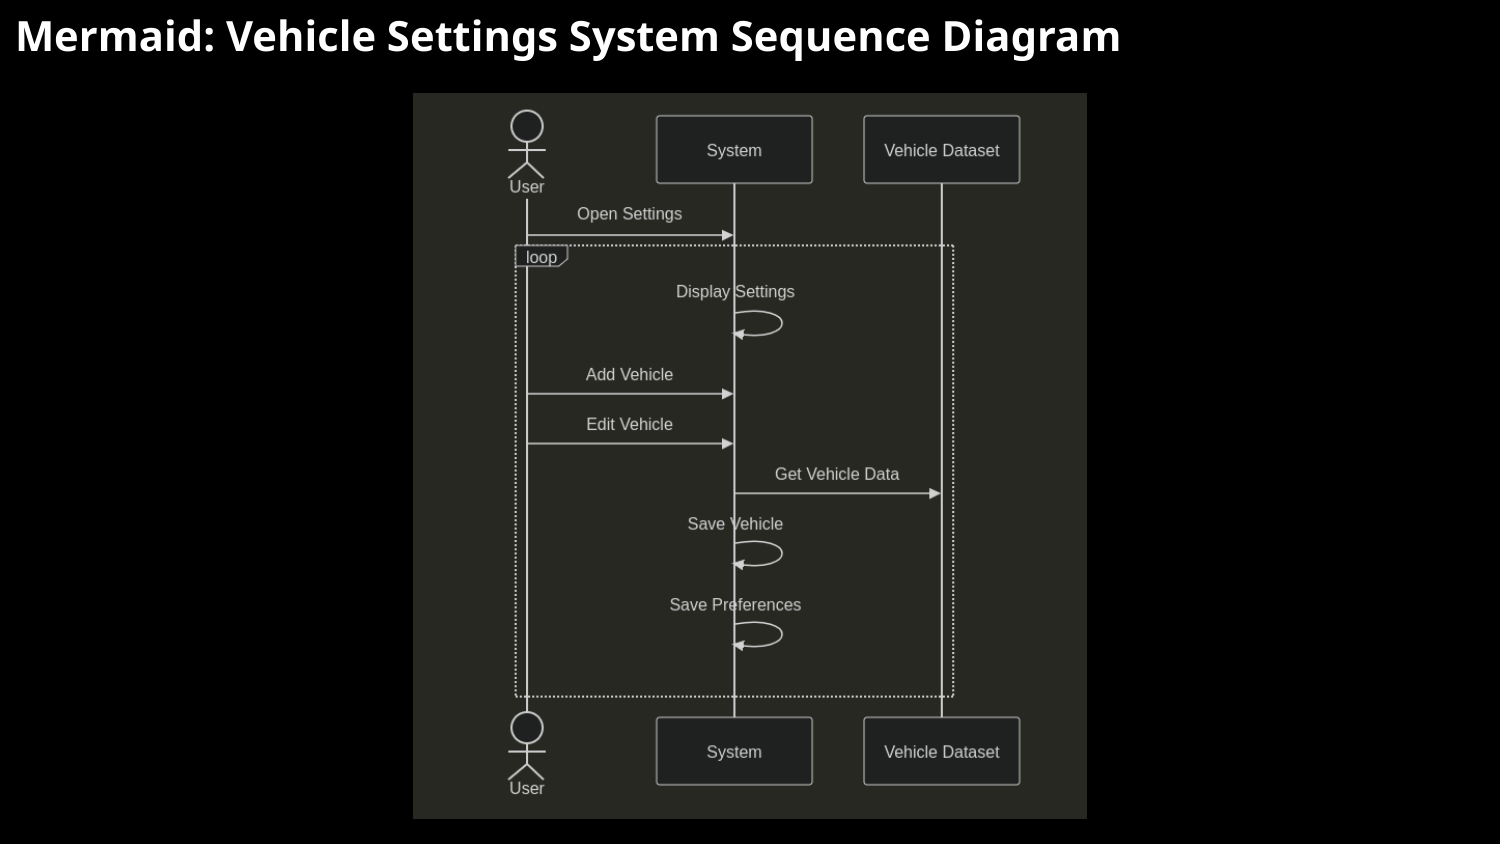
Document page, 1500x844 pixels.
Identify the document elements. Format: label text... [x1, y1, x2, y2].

title Mermaid: Vehicle Settings System Sequence Diagram [0, 0, 1500, 94]
picture [413, 93, 1087, 819]
